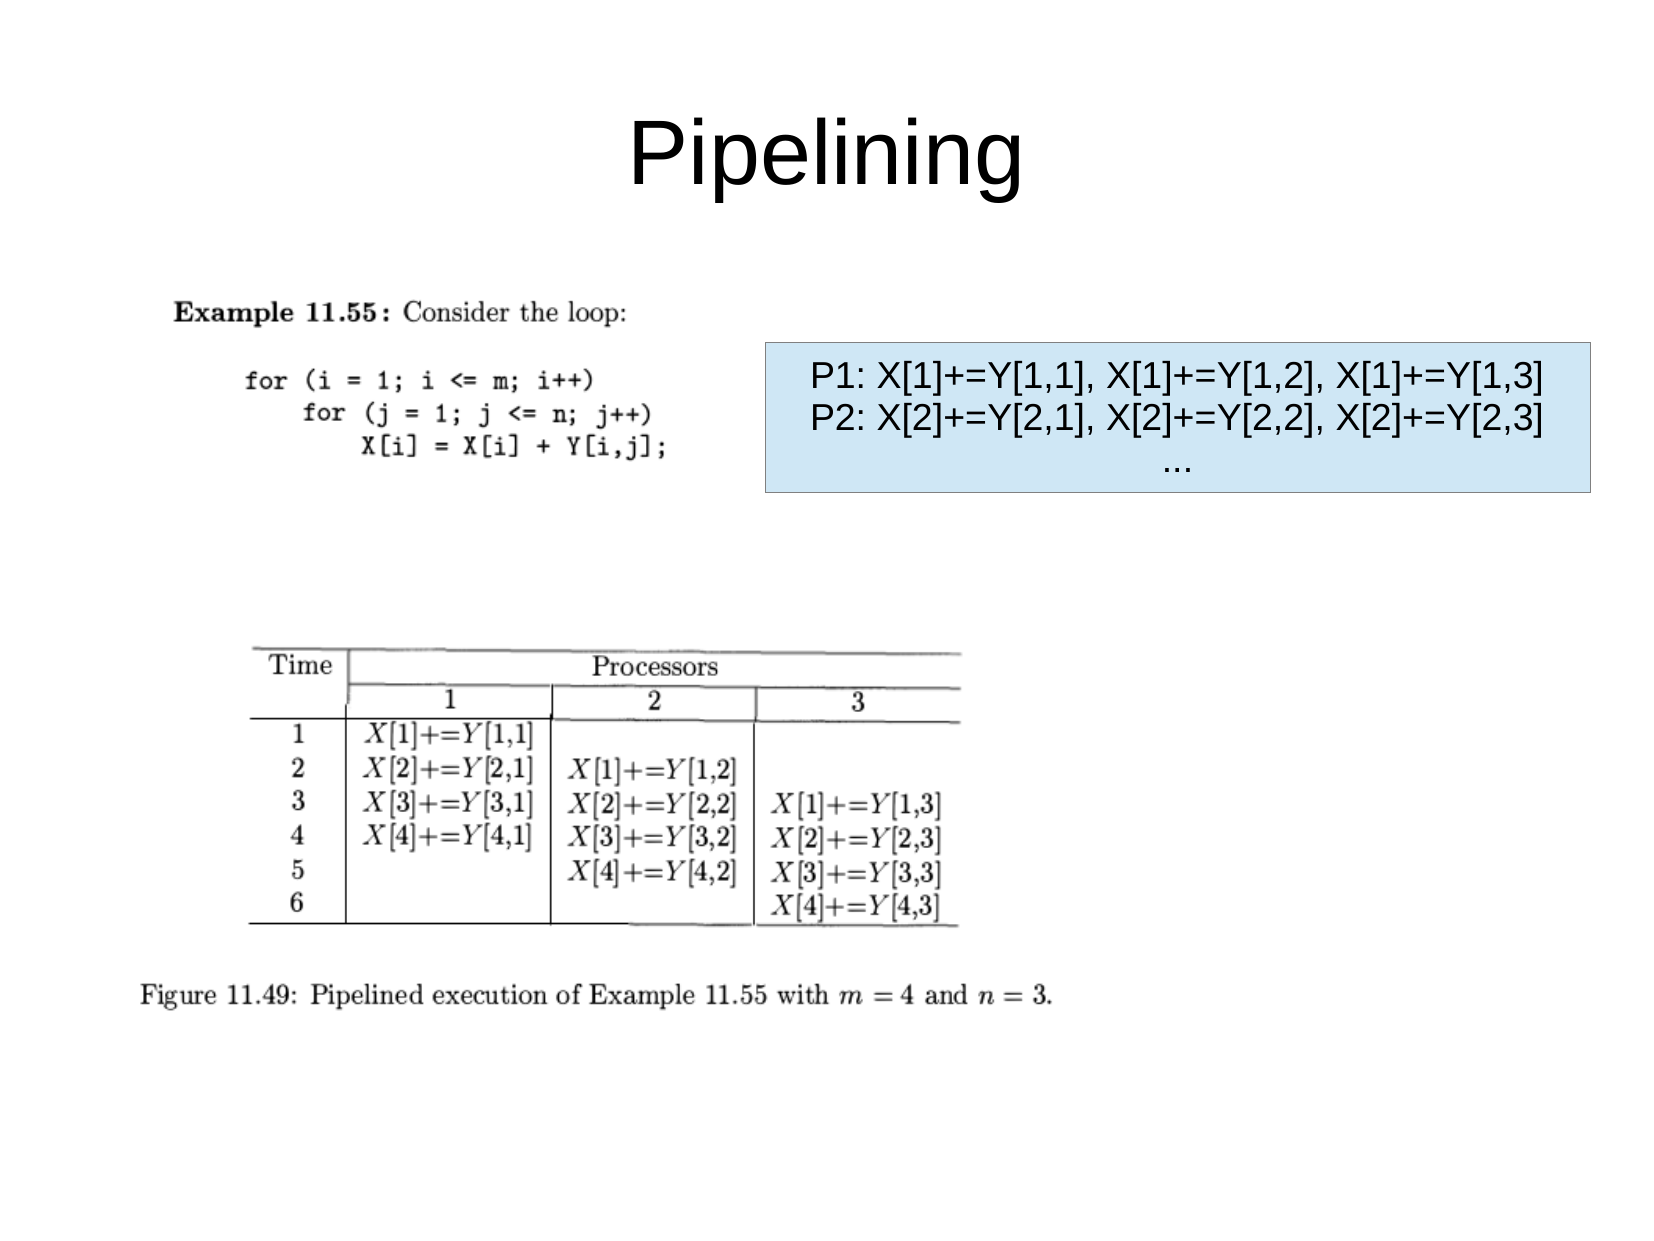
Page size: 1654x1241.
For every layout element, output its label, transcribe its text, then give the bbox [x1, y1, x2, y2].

title Pipelining [82, 49, 1571, 257]
text_box P1: X[1]+=Y[1,1], X[1]+=Y[1,2], X[1]+=Y[1,3] P2: X[2]+=Y[2,1], X[2]+=Y[2,2], X[2]+=Y[2,3] ... [765, 342, 1591, 493]
picture [155, 284, 681, 476]
picture [114, 629, 1074, 1021]
